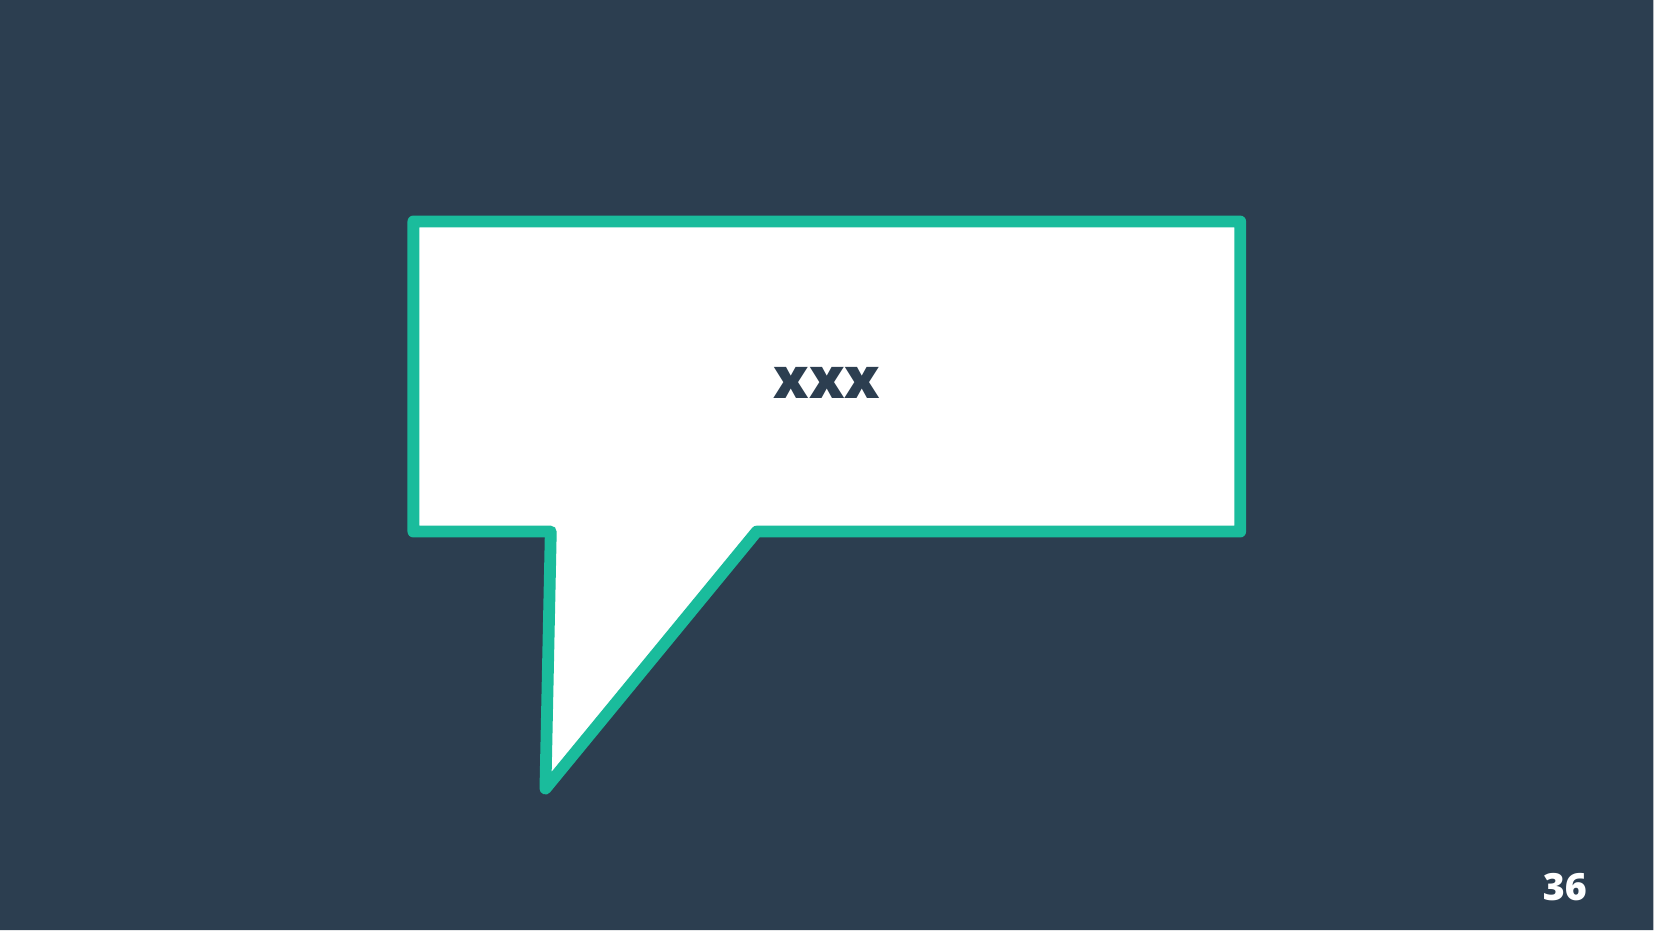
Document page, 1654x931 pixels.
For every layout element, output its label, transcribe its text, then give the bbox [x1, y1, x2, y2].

title xxx [442, 243, 1211, 510]
list xxx [561, 531, 1595, 798]
